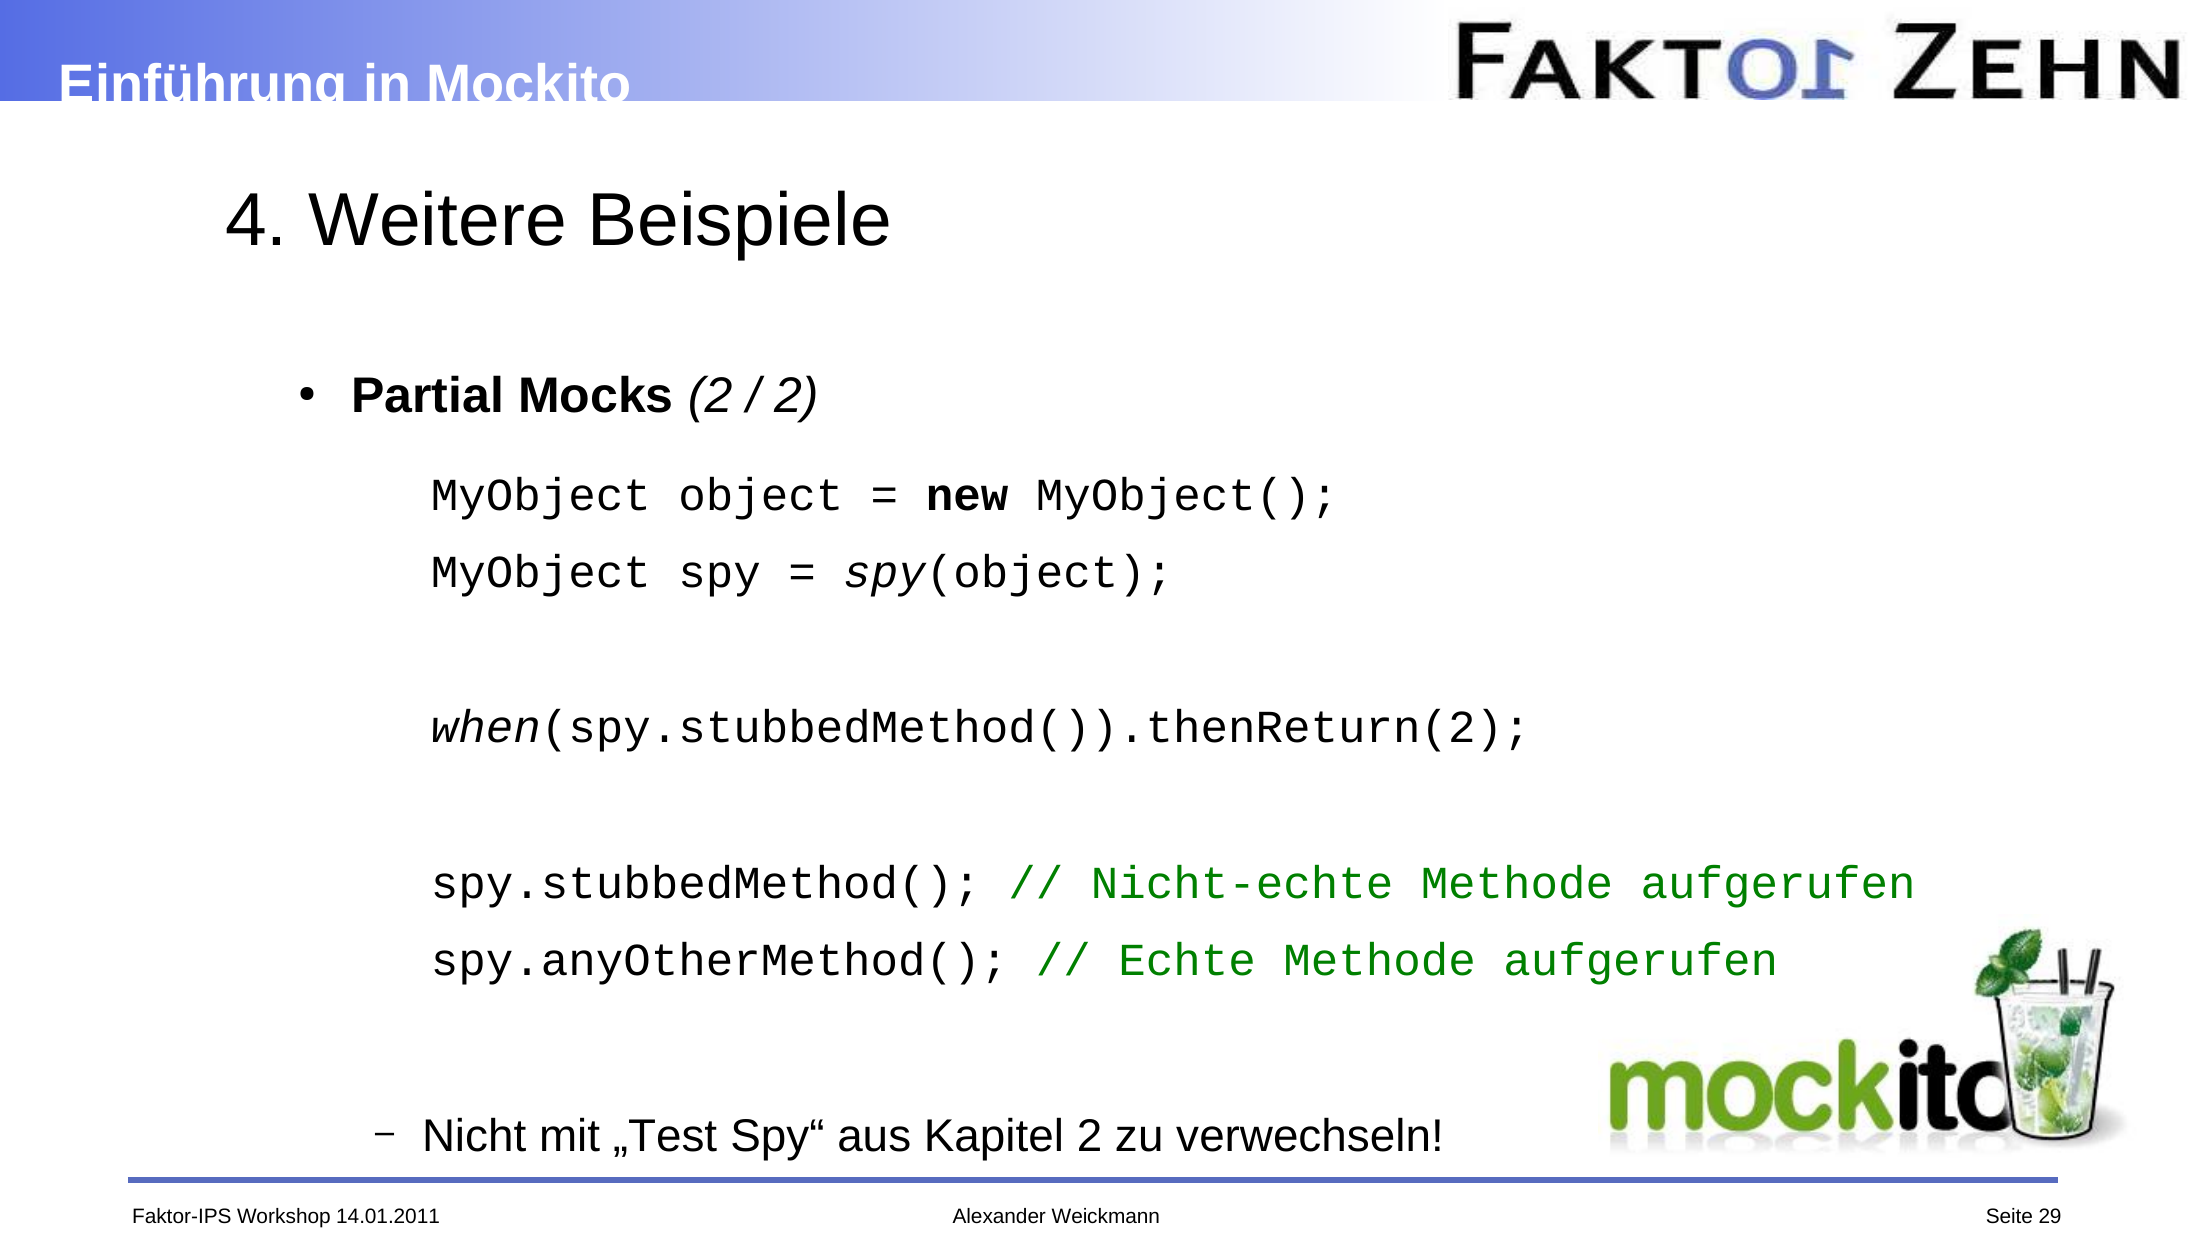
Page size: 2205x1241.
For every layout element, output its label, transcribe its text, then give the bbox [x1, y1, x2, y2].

list Partial Mocks (2 / 2) MyObject object = new MyObject(); MyObject spy = spy(object); when(spy.stubbedMethod()).thenReturn(2); spy.stubbedMethod(); // Nicht-echte Methode aufgerufen spy.anyOtherMethod(); // Echte Methode aufgerufen Nicht mit „Test Spy“ aus Kapitel 2 zu verwechseln! [280, 339, 2036, 1108]
picture [1448, 7, 2191, 100]
title 4. Weitere Beispiele [225, 142, 1981, 296]
picture [1598, 914, 2141, 1167]
